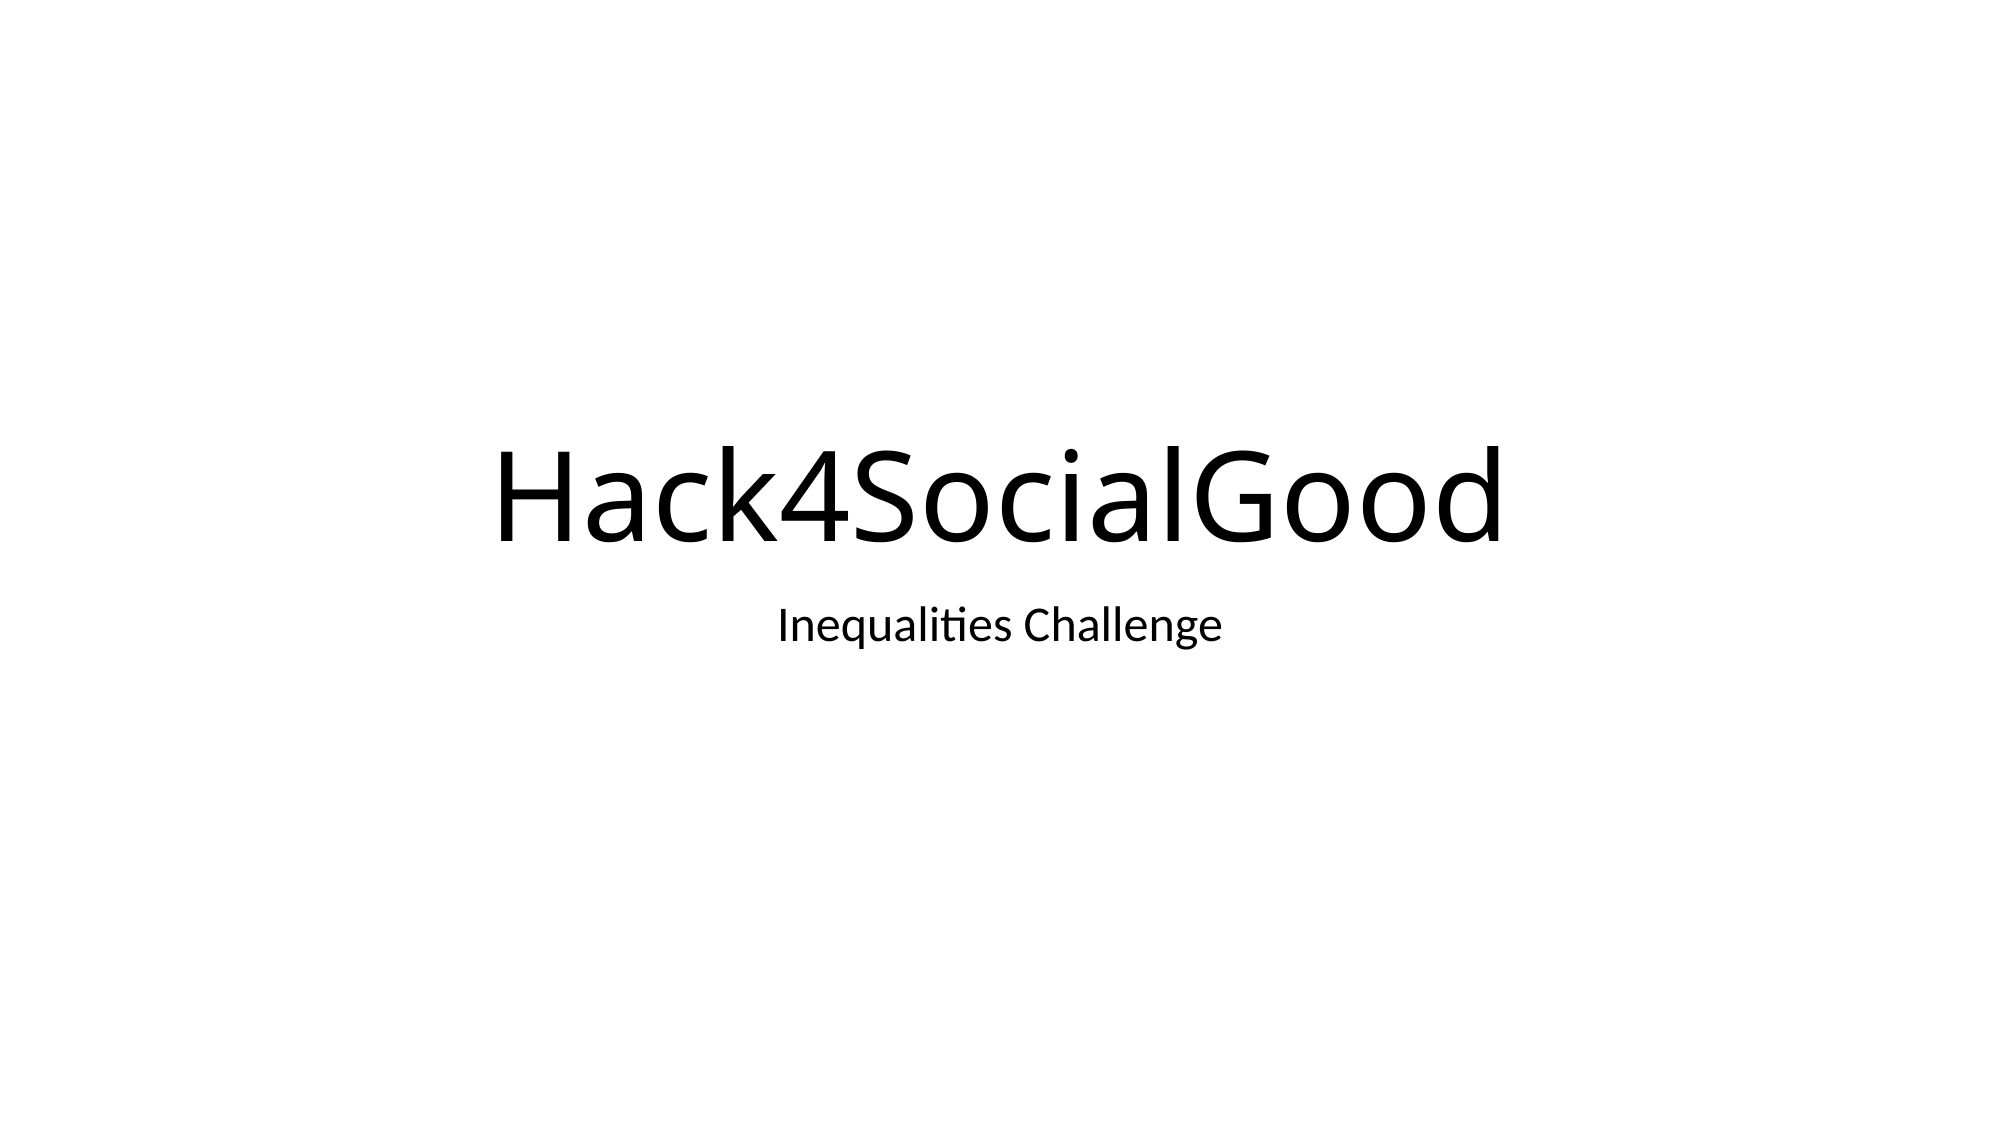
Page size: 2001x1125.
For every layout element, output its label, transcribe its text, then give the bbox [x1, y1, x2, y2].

title Hack4SocialGood [249, 184, 1750, 576]
subtitle Inequalities Challenge [249, 590, 1750, 863]
